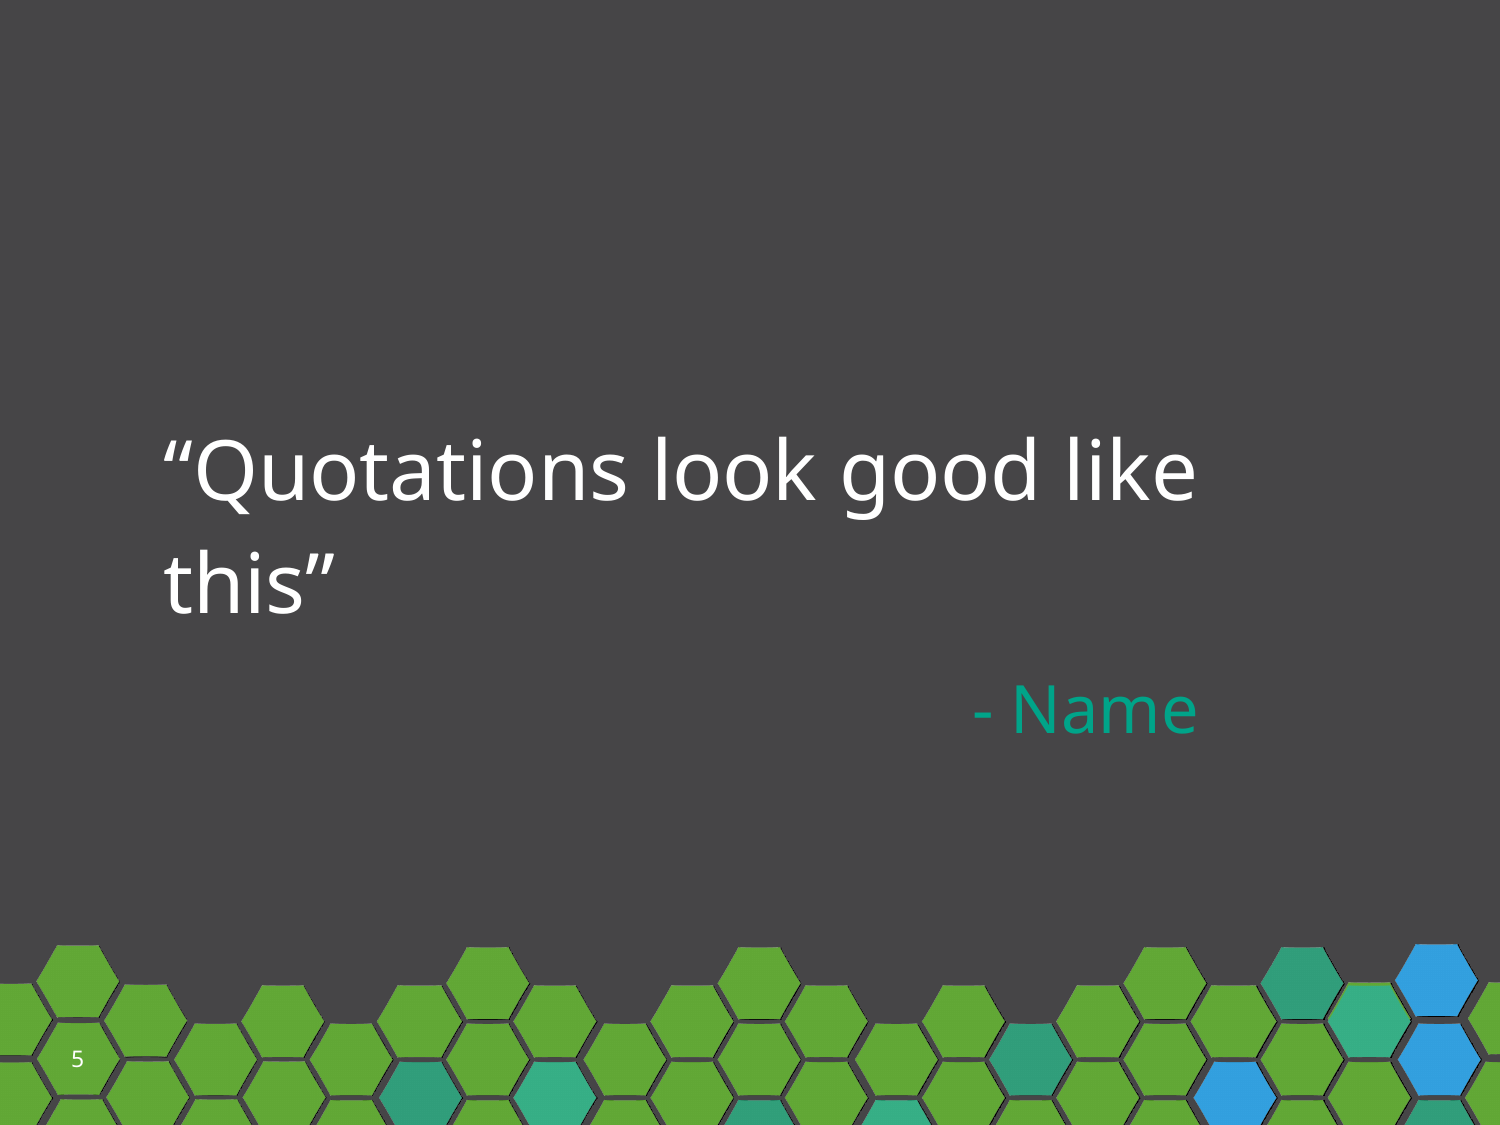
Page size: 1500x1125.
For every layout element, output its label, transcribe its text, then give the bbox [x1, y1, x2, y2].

picture [0, 944, 1500, 1125]
list “Quotations look good like this” - Name [135, 297, 1372, 951]
